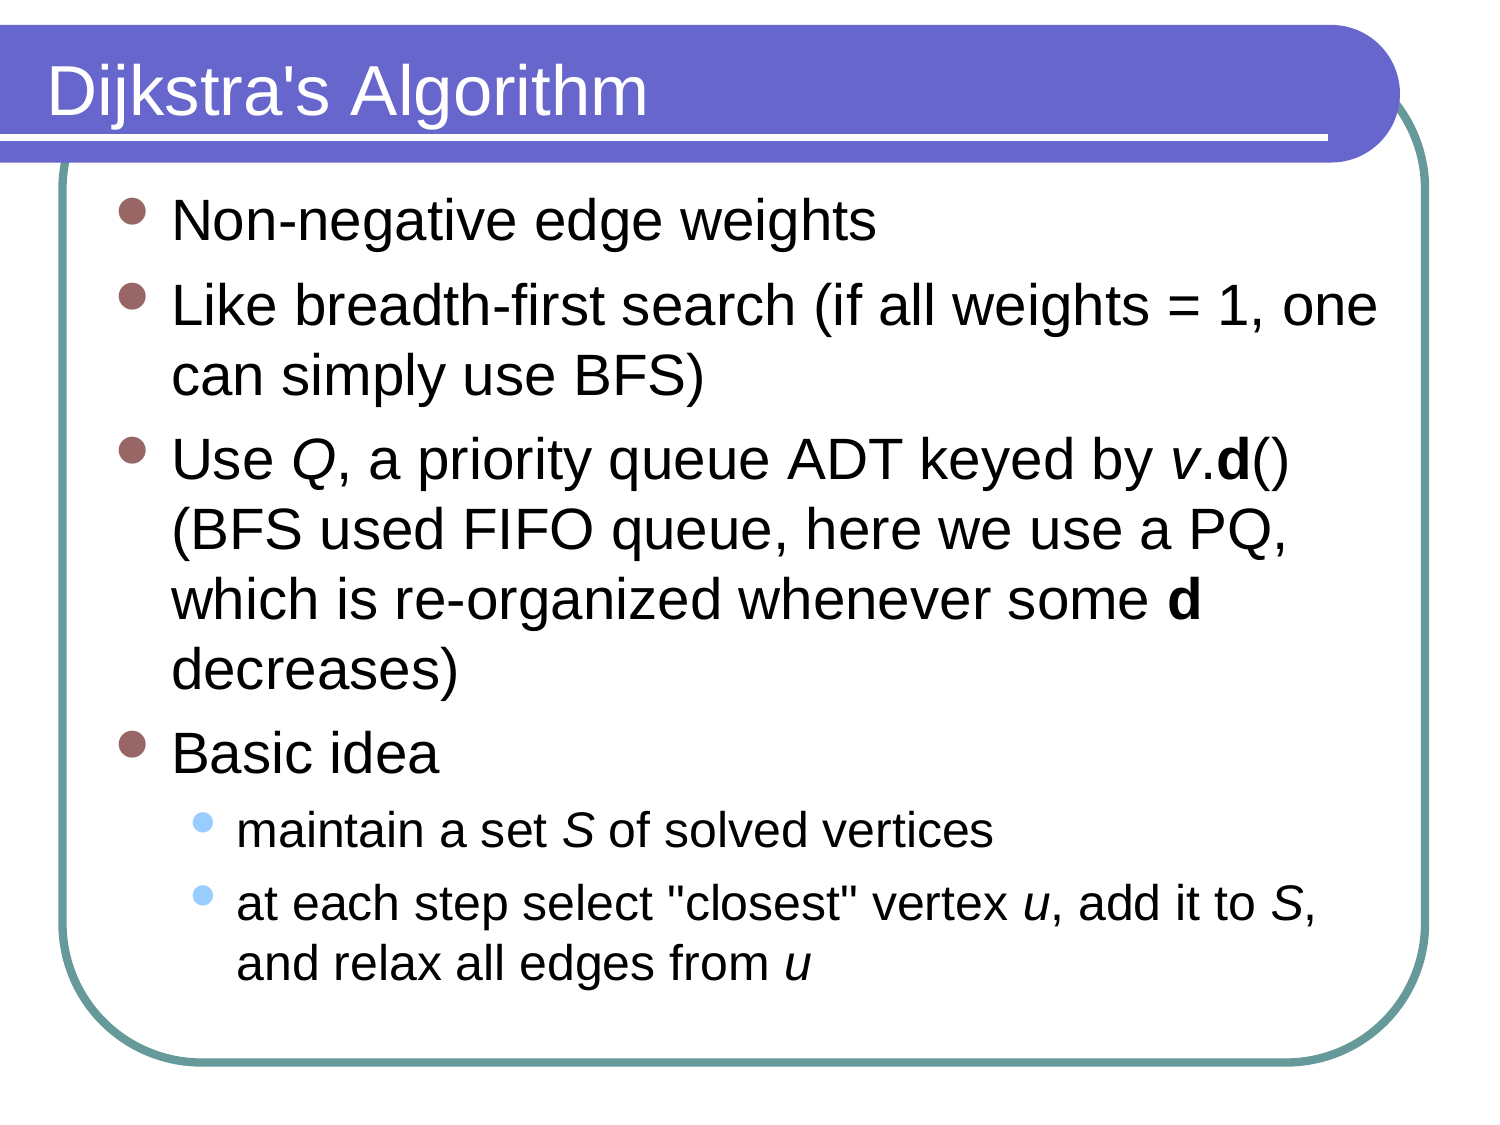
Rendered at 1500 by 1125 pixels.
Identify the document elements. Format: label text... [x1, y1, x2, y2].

title Dijkstra's Algorithm [31, 37, 1347, 138]
list Non-negative edge weights Like breadth-first search (if all weights = 1, one can simply use BFS) Use Q, a priority queue ADT keyed by v.d() (BFS used FIFO queue, here we use a PQ, which is re-organized whenever some d decreases) Basic idea maintain a set S of solved vertices at each step select "closest" vertex u, add it to S, and relax all edges from u [99, 174, 1401, 1026]
